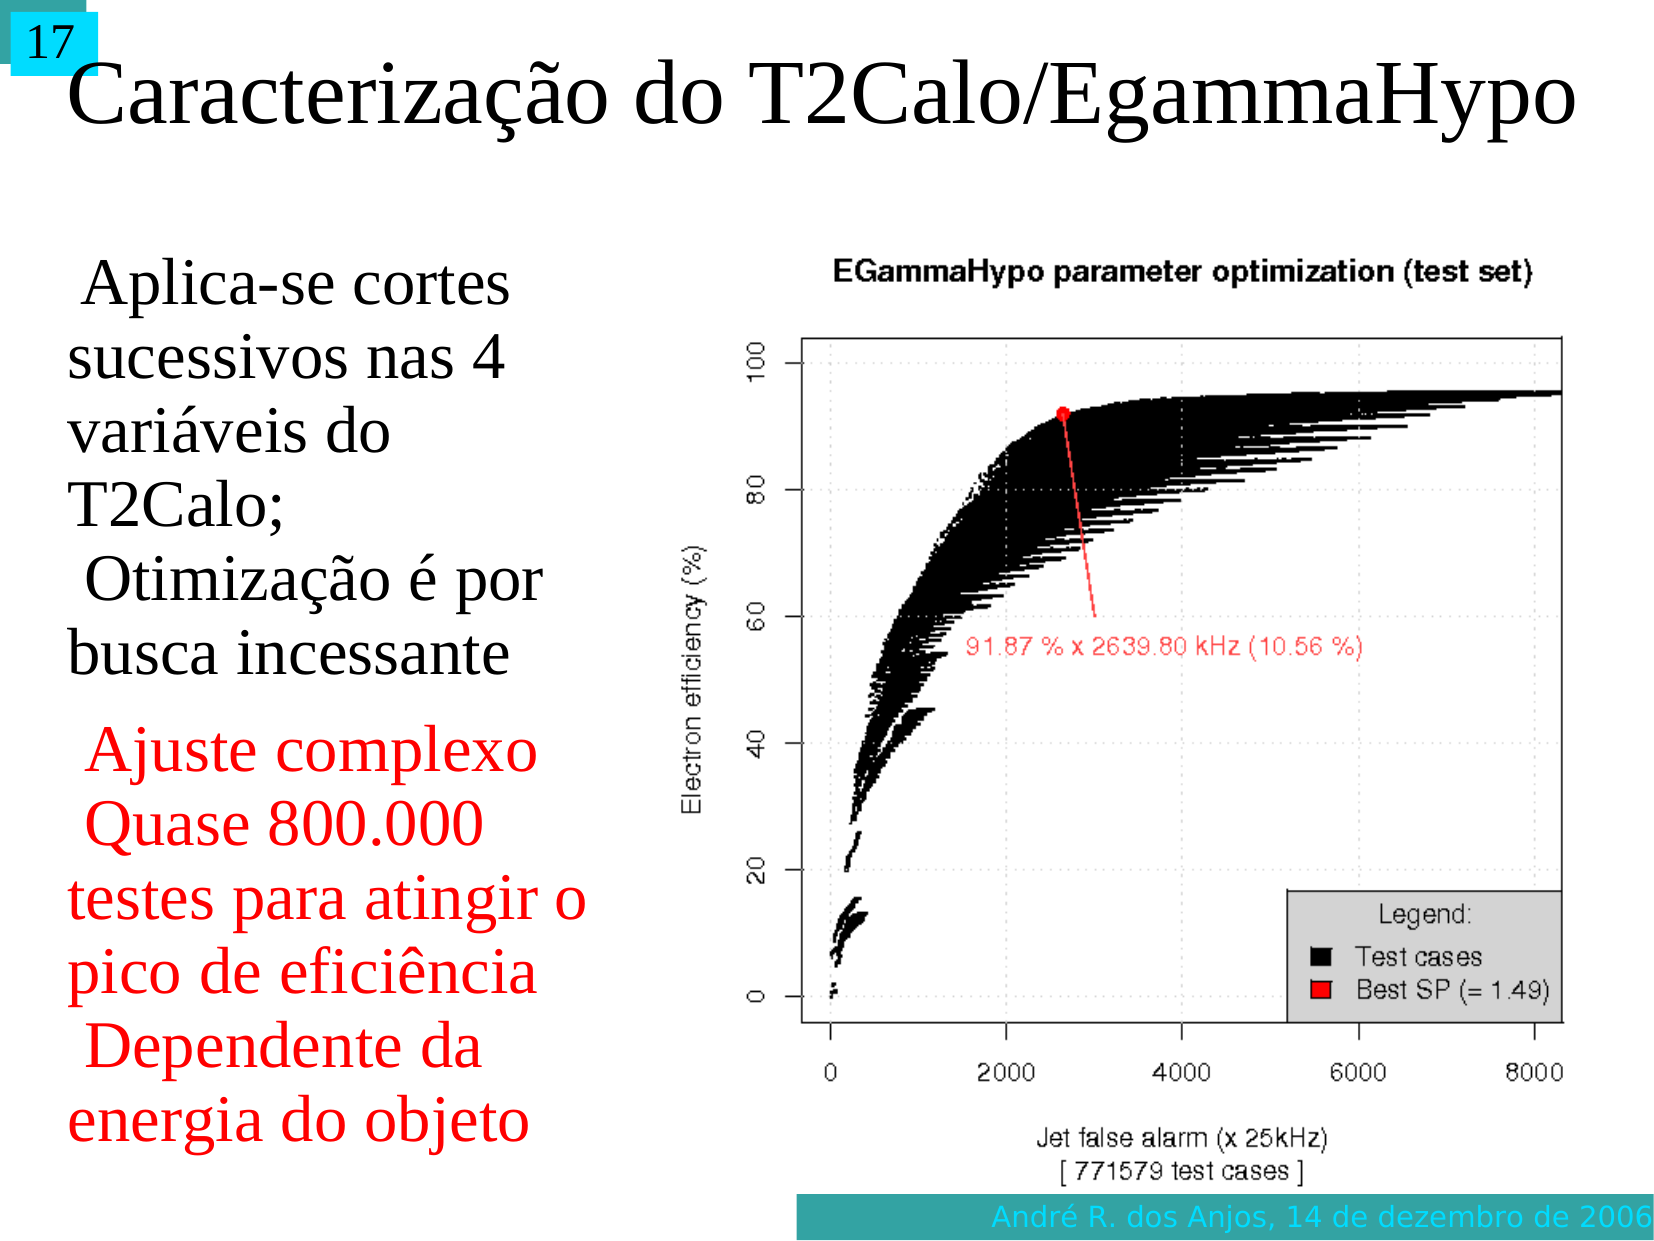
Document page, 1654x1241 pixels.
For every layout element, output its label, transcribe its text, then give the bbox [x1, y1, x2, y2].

picture [672, 203, 1630, 1190]
text_box Aplica-se cortes sucessivos nas 4 variáveis do T2Calo; Otimização é por busca incessante [67, 245, 622, 690]
title Caracterização do T2Calo/EgammaHypo [35, 24, 1613, 160]
text_box Ajuste complexo Quase 800.000 testes para atingir o pico de eficiência Dependente da energia do objeto [67, 711, 622, 1156]
